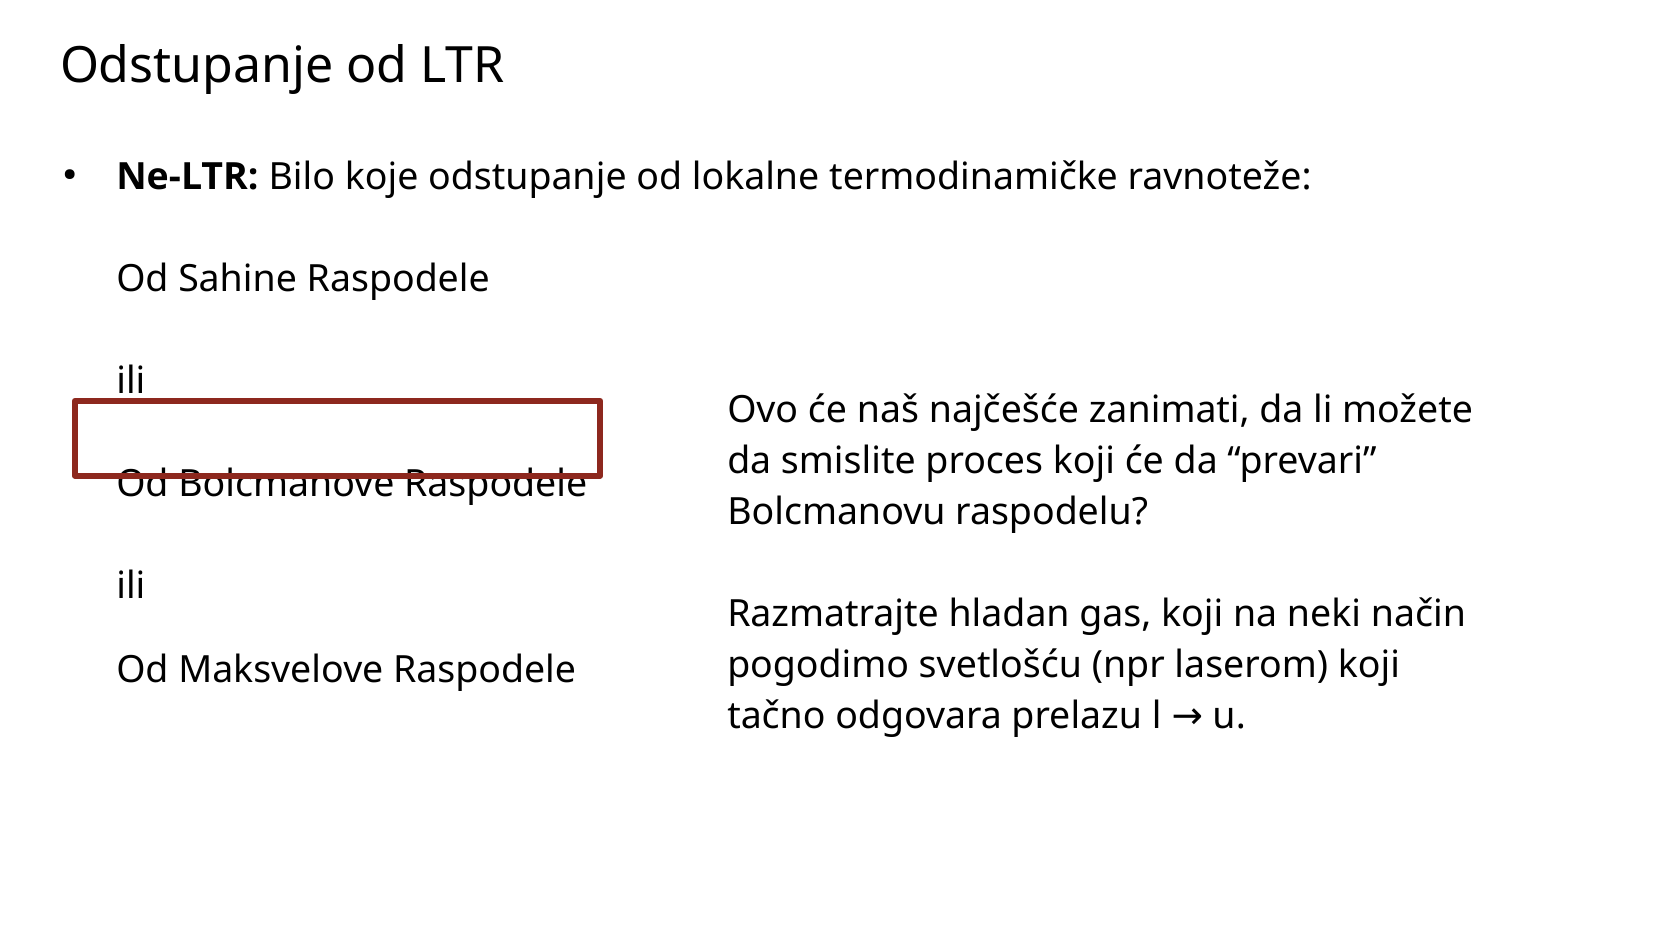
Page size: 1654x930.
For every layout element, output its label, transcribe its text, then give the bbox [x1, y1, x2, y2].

text_box Ovo će naš najčešće zanimati, da li možete da smislite proces koji će da “prevari” Bolcmanovu raspodelu? Razmatrajte hladan gas, koji na neki način pogodimo svetlošću (npr laserom) koji tačno odgovara prelazu l → u. [712, 375, 1501, 751]
title Odstupanje od LTR [59, 13, 1648, 113]
list Ne-LTR: Bilo koje odstupanje od lokalne termodinamičke ravnoteže: Od Sahine Raspodele ili Od Bolcmanove Raspodele ili Od Maksvelove Raspodele [45, 149, 1635, 880]
